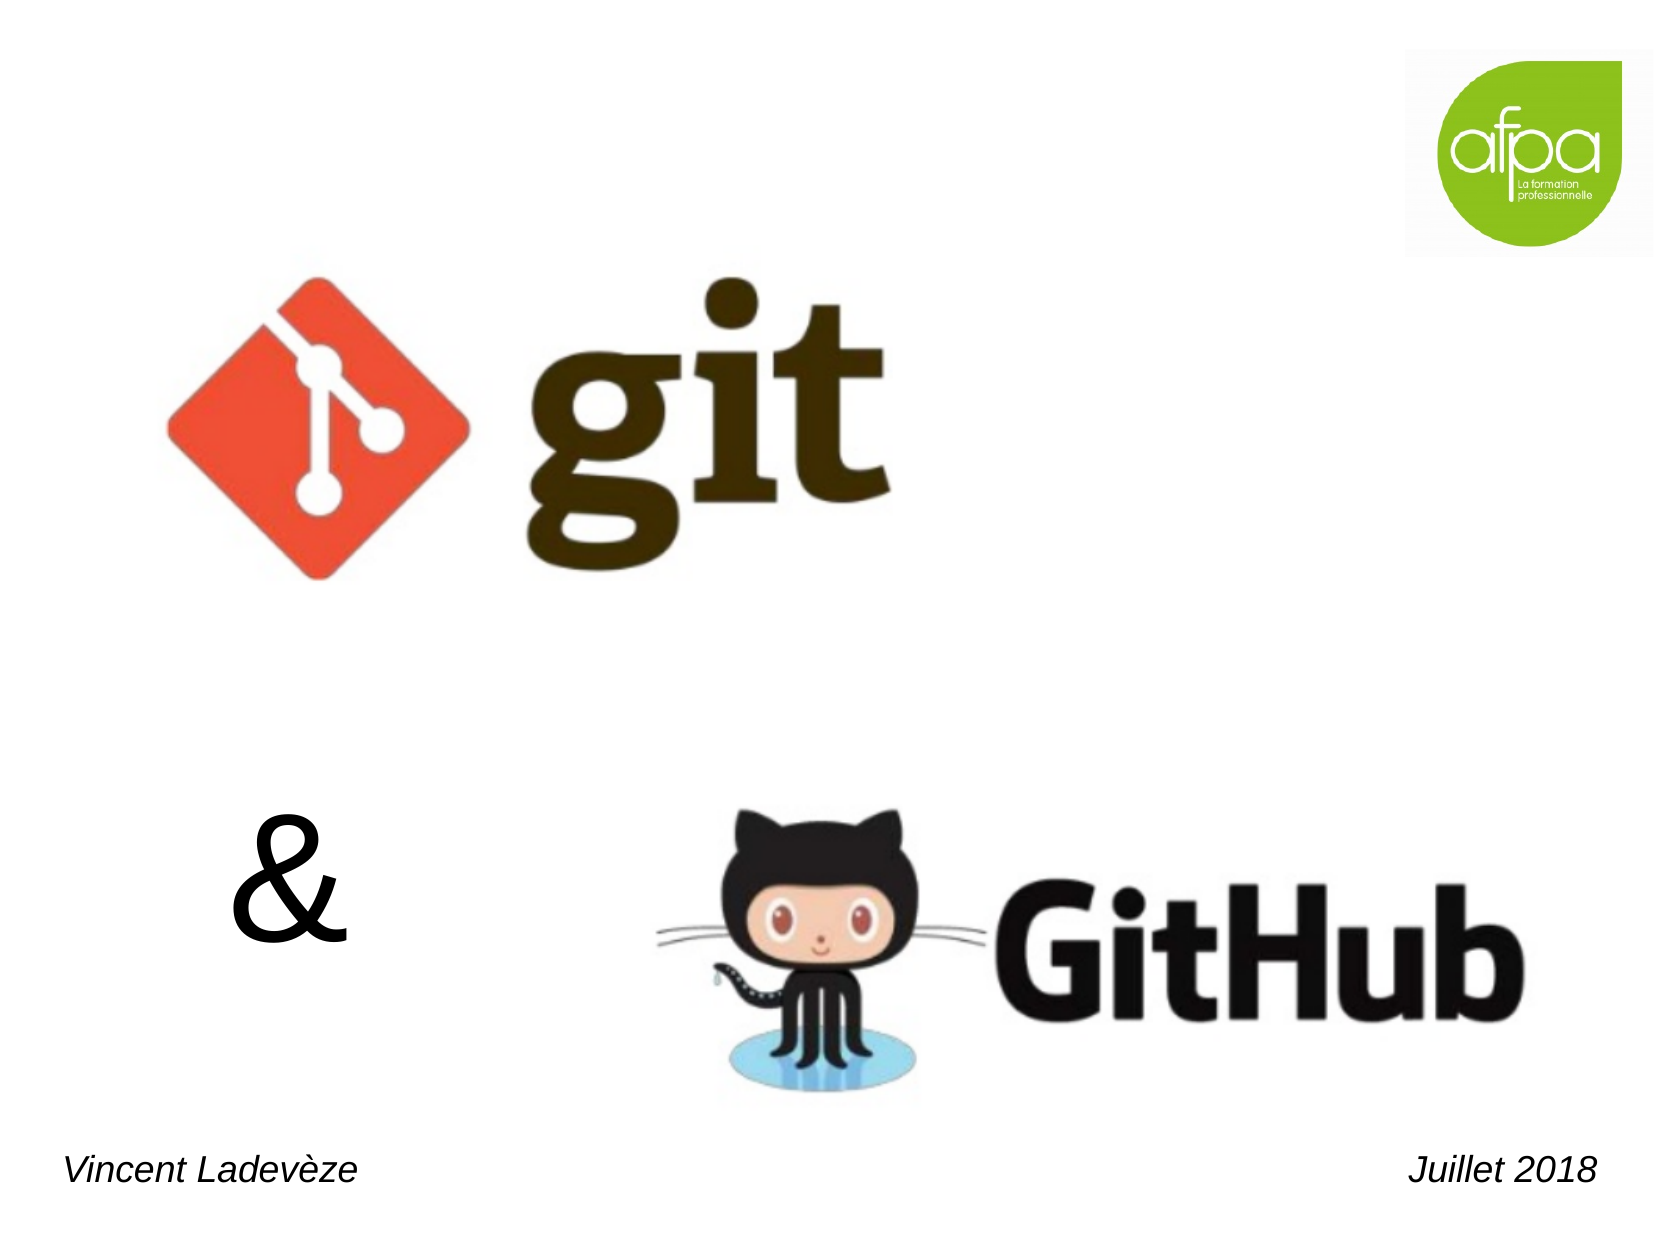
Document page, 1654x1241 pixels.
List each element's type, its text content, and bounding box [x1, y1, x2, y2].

picture [83, 224, 1004, 620]
picture [620, 768, 1631, 1134]
text_box Vincent Ladevèze [47, 1141, 709, 1237]
picture [1405, 49, 1654, 257]
text_box Juillet 2018 [950, 1141, 1613, 1205]
text_box & [212, 767, 402, 988]
